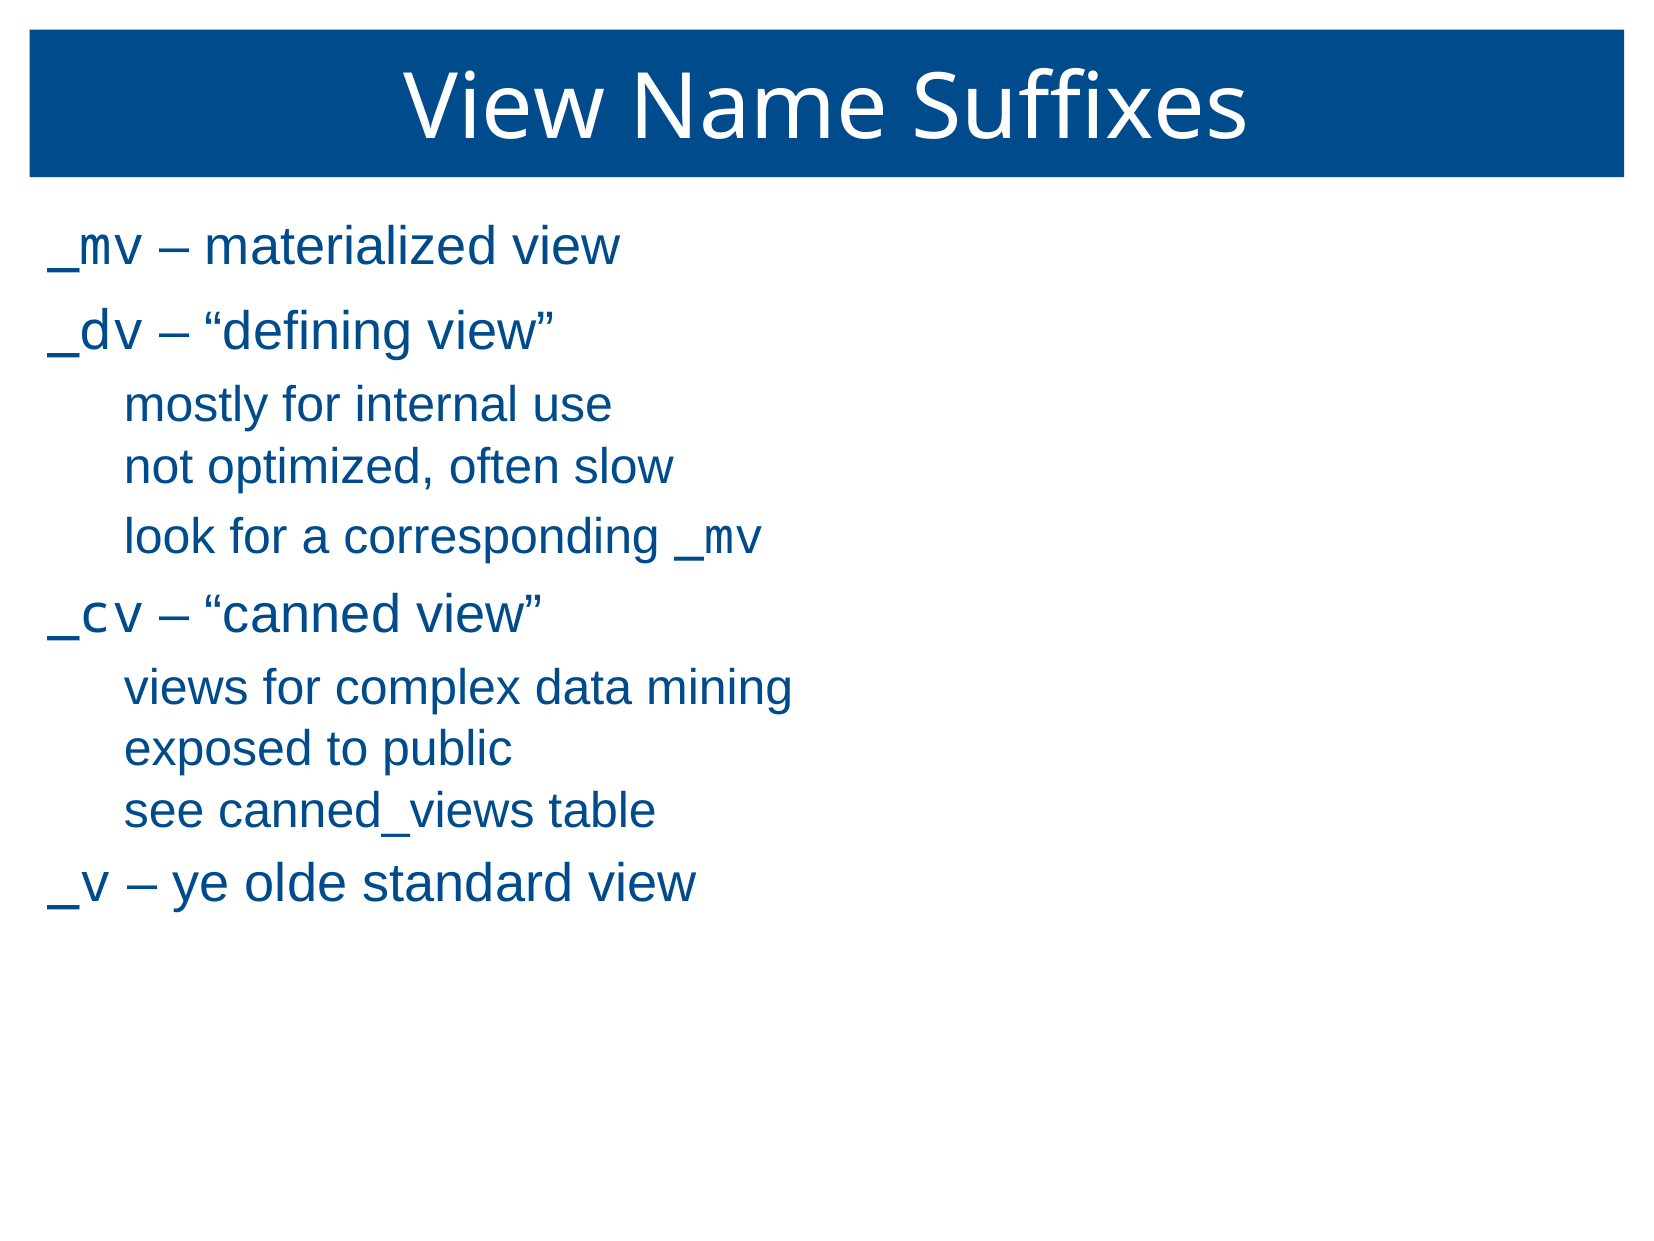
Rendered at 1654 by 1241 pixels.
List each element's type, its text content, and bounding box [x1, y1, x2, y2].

list _mv – materialized view _dv – “defining view” mostly for internal use not optimized, often slow look for a corresponding _mv _cv – “canned view” views for complex data mining exposed to public see canned_views table _v – ye olde standard view [29, 206, 1625, 1152]
title View Name Suffixes [29, 29, 1625, 178]
